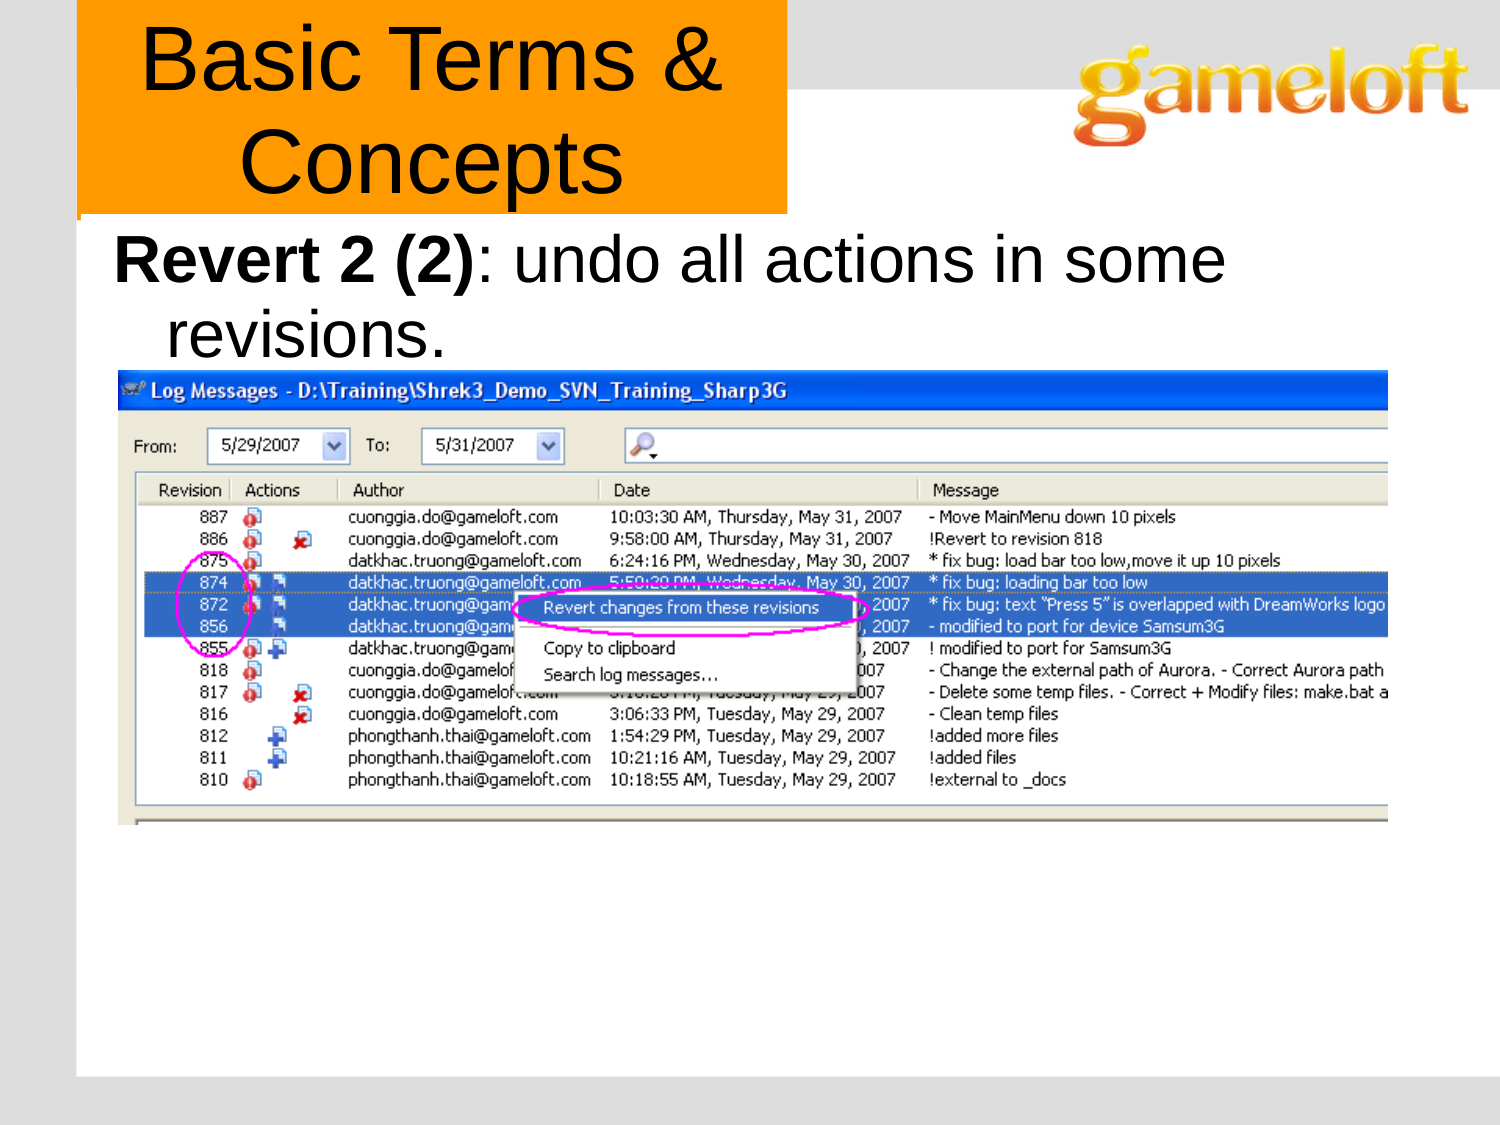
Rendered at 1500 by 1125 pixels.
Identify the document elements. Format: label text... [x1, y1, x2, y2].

title Basic Terms & Concepts [76, 0, 788, 221]
list Revert 2 (2): undo all actions in some revisions. [80, 214, 1477, 1034]
picture [118, 370, 1388, 826]
picture [0, 0, 1500, 1125]
